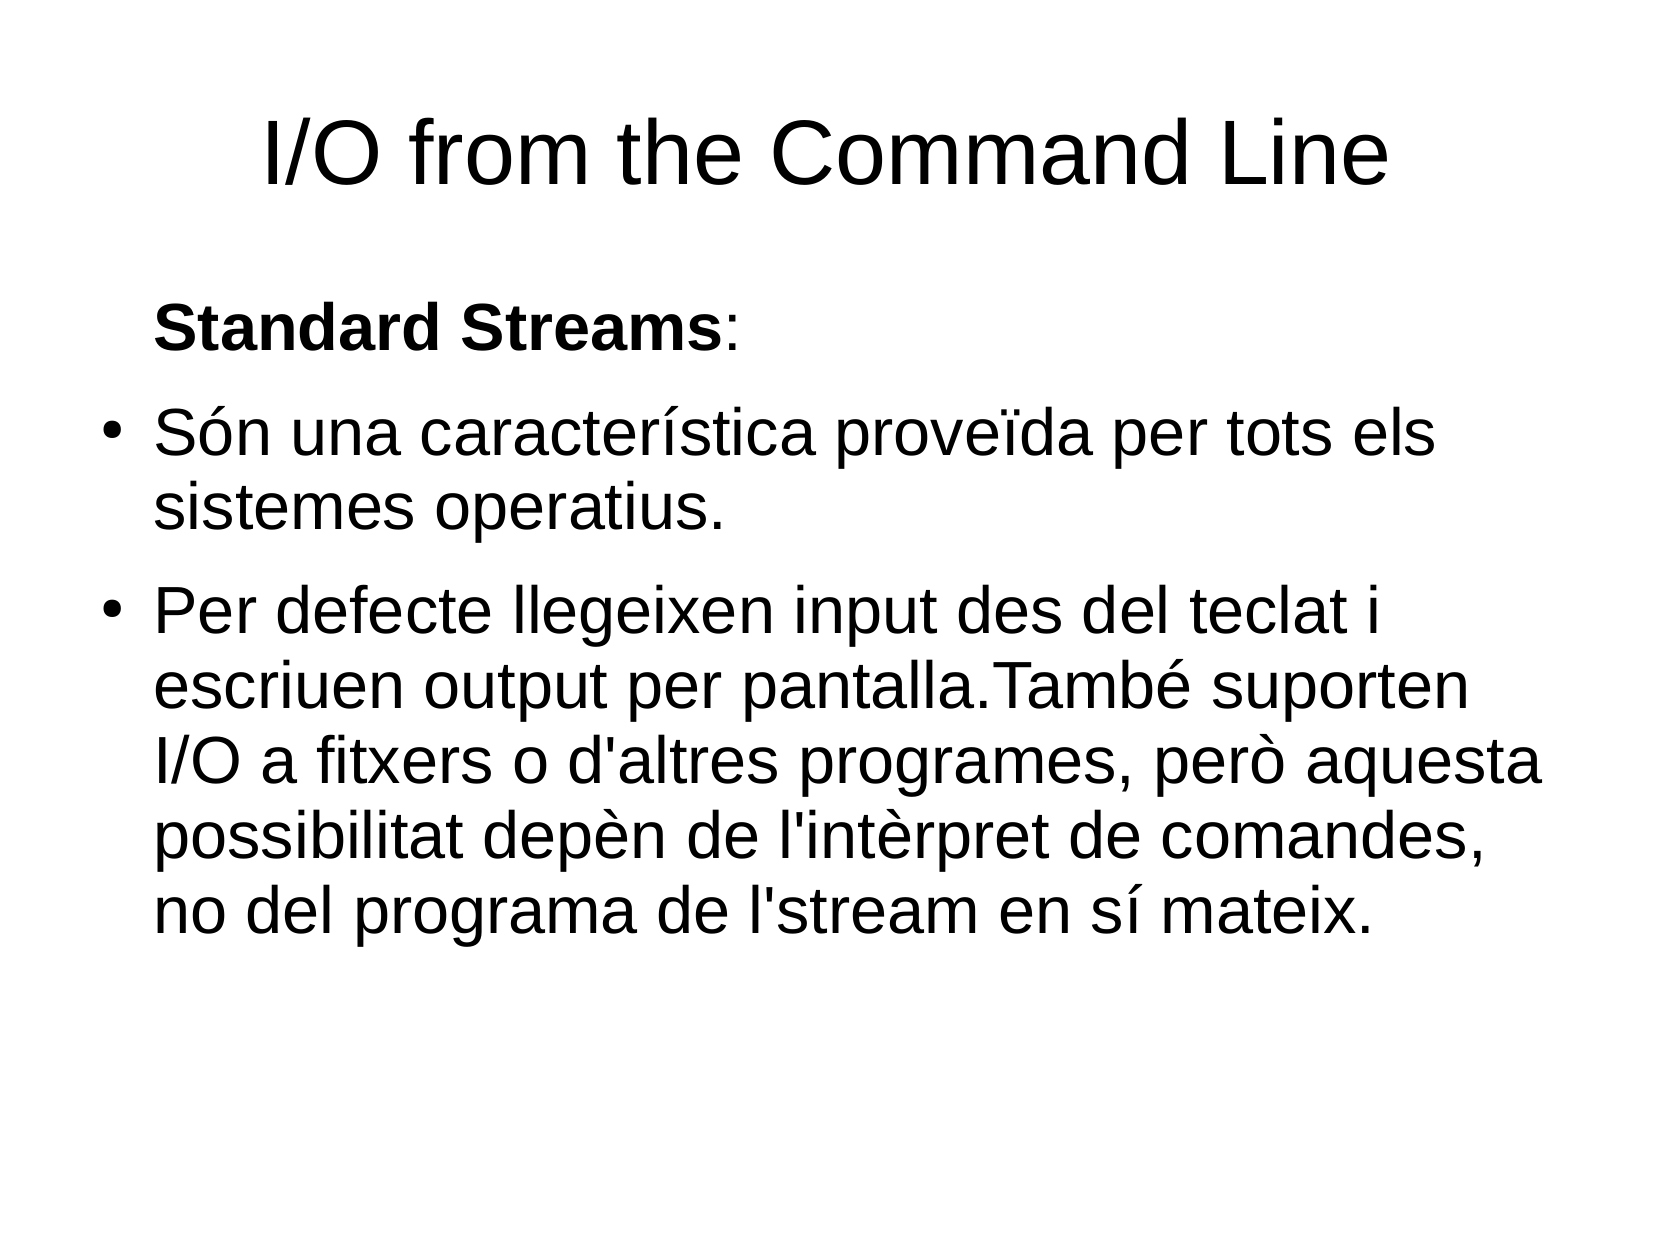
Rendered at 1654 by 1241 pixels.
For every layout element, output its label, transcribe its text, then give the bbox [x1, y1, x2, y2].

title I/O from the Command Line [82, 49, 1571, 257]
list Standard Streams: Són una característica proveïda per tots els sistemes operatius. Per defecte llegeixen input des del teclat i escriuen output per pantalla.També suporten I/O a fitxers o d'altres programes, però aquesta possibilitat depèn de l'intèrpret de comandes, no del programa de l'stream en sí mateix. [82, 290, 1571, 1010]
